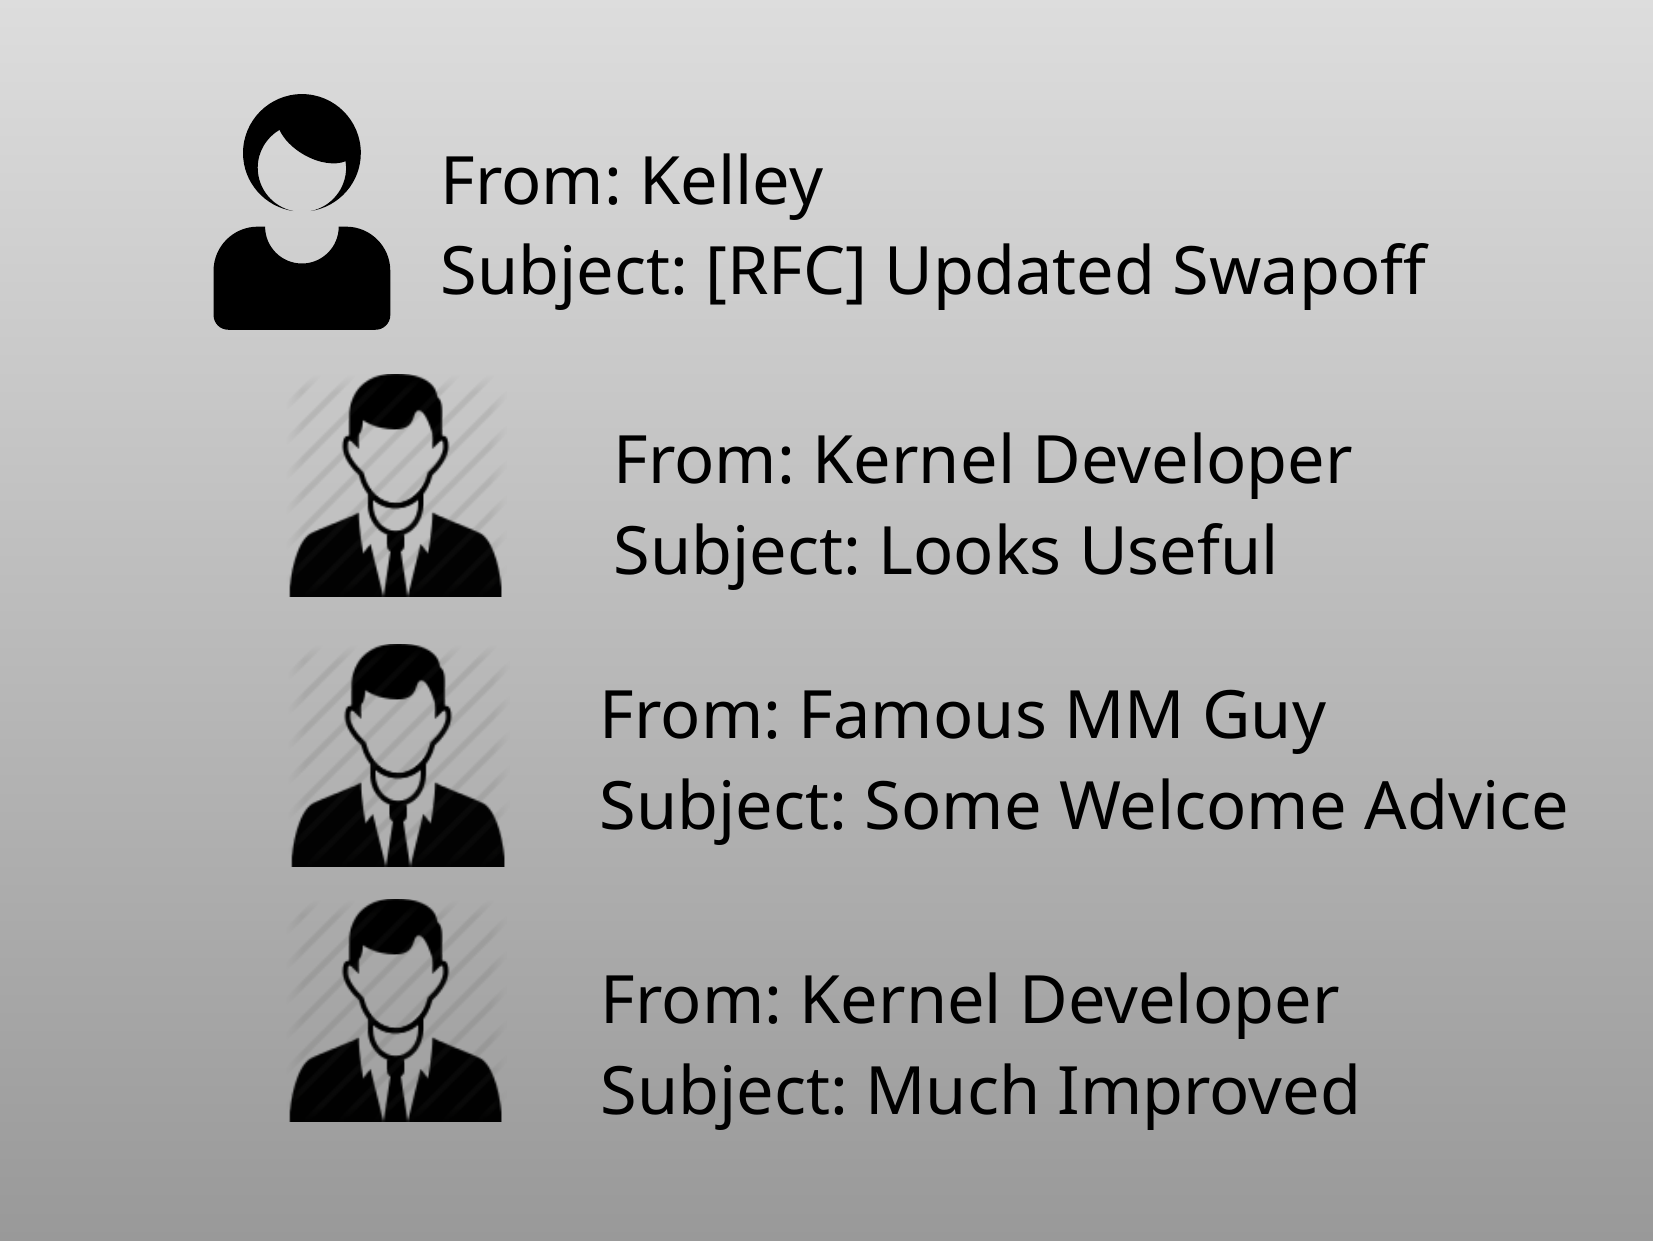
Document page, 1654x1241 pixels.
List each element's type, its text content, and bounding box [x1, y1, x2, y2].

picture [285, 899, 507, 1122]
text_box From: Kernel Developer Subject: Looks Useful [598, 405, 1381, 565]
picture [183, 93, 421, 331]
picture [287, 644, 510, 867]
text_box From: Famous MM Guy Subject: Some Welcome Advice [585, 660, 1606, 820]
text_box From: Kernel Developer Subject: Much Improved [585, 945, 1385, 1105]
picture [285, 374, 507, 597]
text_box From: Kelley Subject: [RFC] Updated Swapoff [425, 125, 1456, 286]
